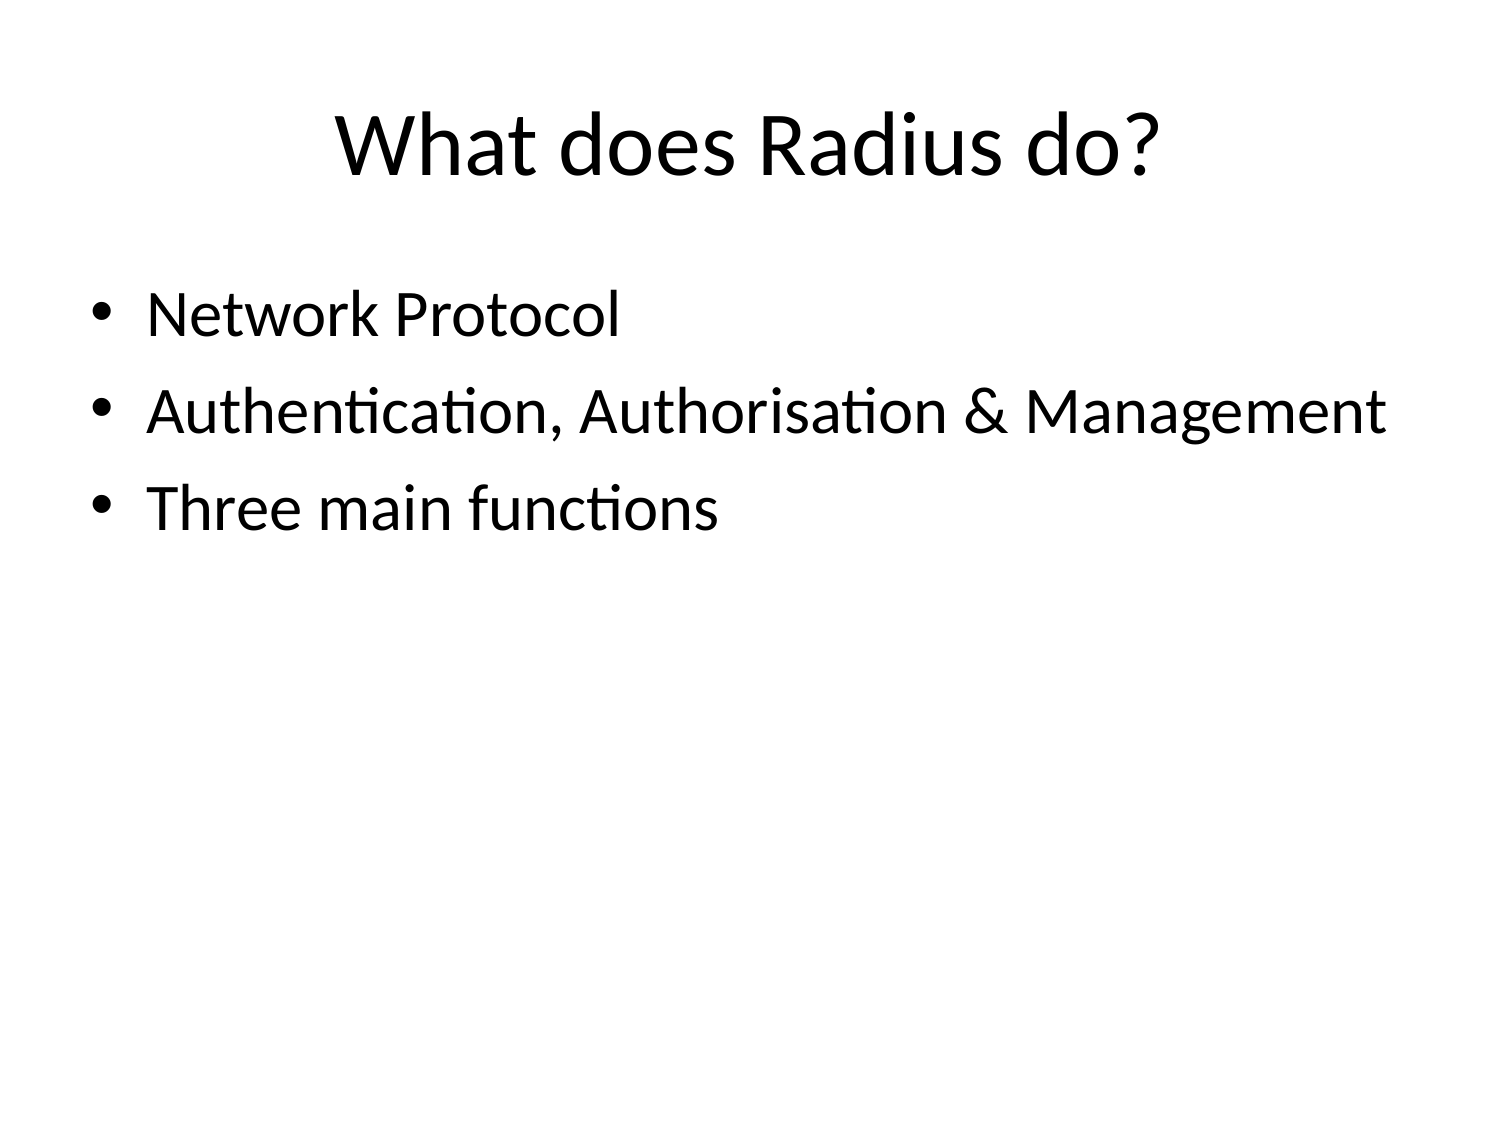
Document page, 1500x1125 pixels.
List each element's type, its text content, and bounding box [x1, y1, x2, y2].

list Network Protocol Authentication, Authorisation & Management Three main functions [75, 262, 1426, 1005]
title What does Radius do? [75, 45, 1426, 233]
